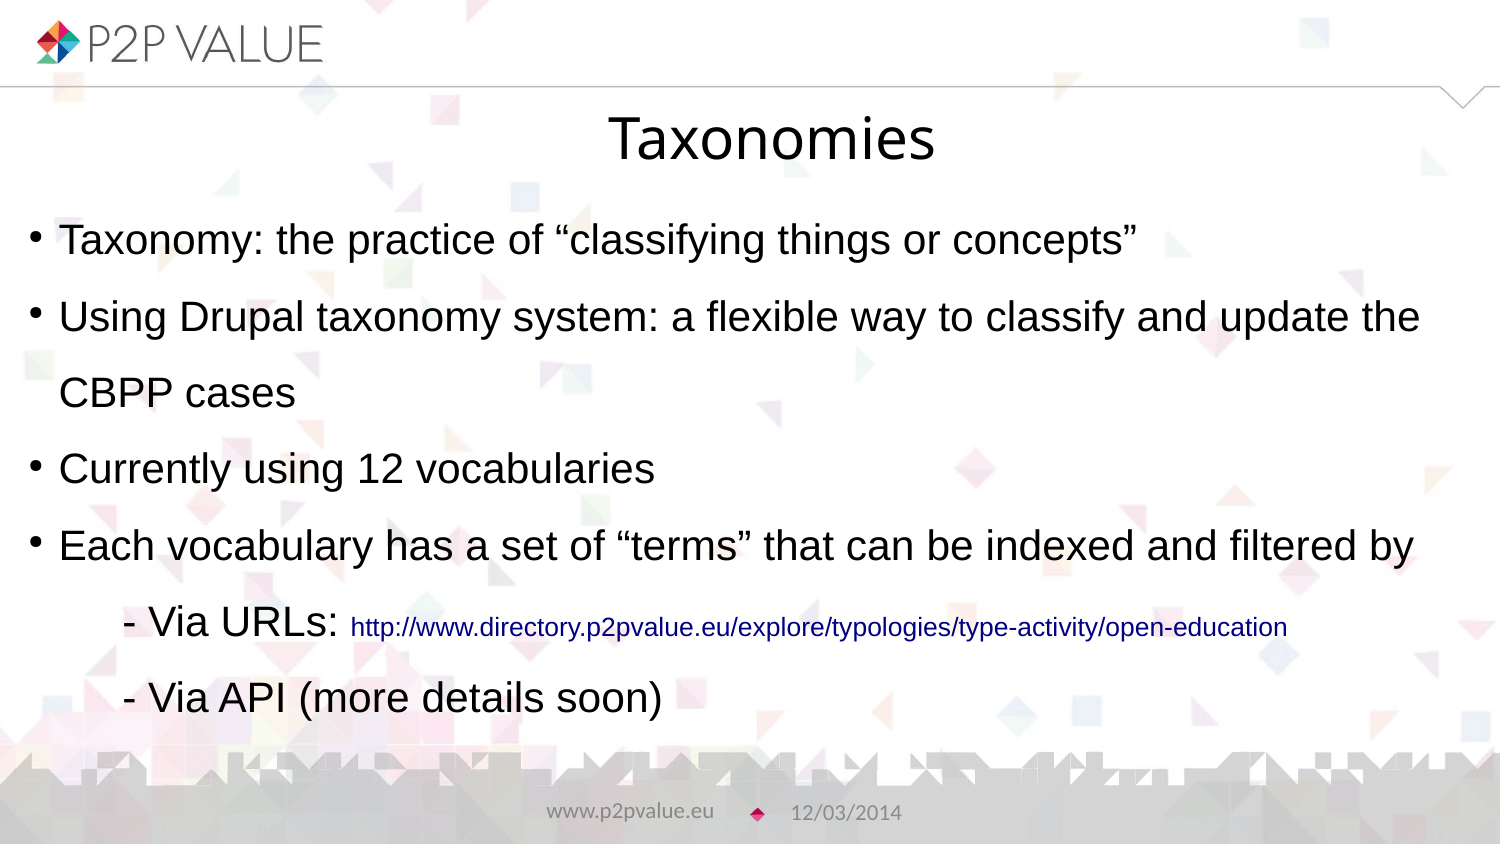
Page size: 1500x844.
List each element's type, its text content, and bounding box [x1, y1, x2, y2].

title Taxonomies [105, 92, 1441, 180]
picture [0, 0, 1500, 844]
text_box www.p2pvalue.eu [540, 789, 759, 829]
slide_number 12/03/2014 [777, 788, 1470, 834]
subtitle Taxonomy: the practice of “classifying things or concepts” Using Drupal taxonomy system: a flexible way to classify and update the CBPP cases Currently using 12 vocabularies Each vocabulary has a set of “terms” that can be indexed and filtered by - Via URLs: http://www.directory.p2pvalue.eu/explore/typologies/type-activity/open-education - Via API (more details soon) [15, 180, 1496, 736]
